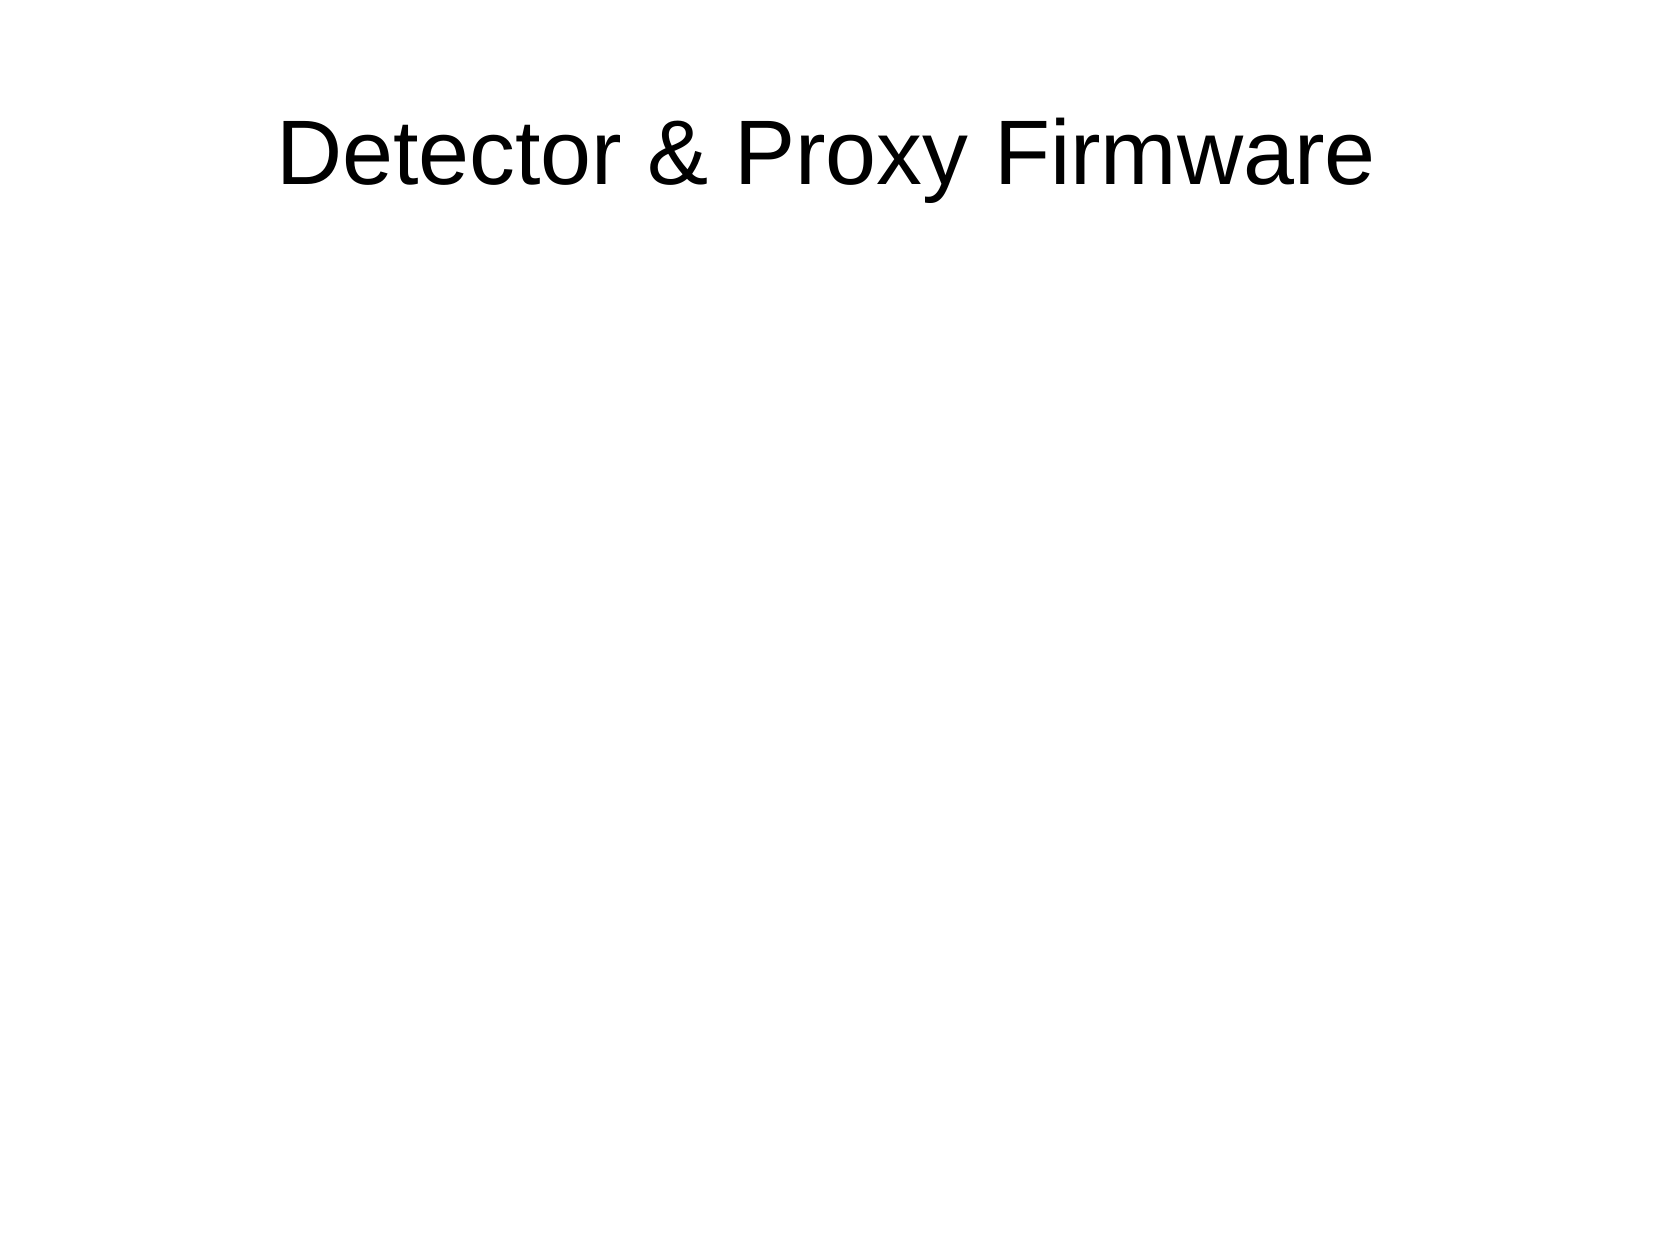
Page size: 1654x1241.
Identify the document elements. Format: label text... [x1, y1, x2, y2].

title Detector & Proxy Firmware [82, 49, 1571, 257]
